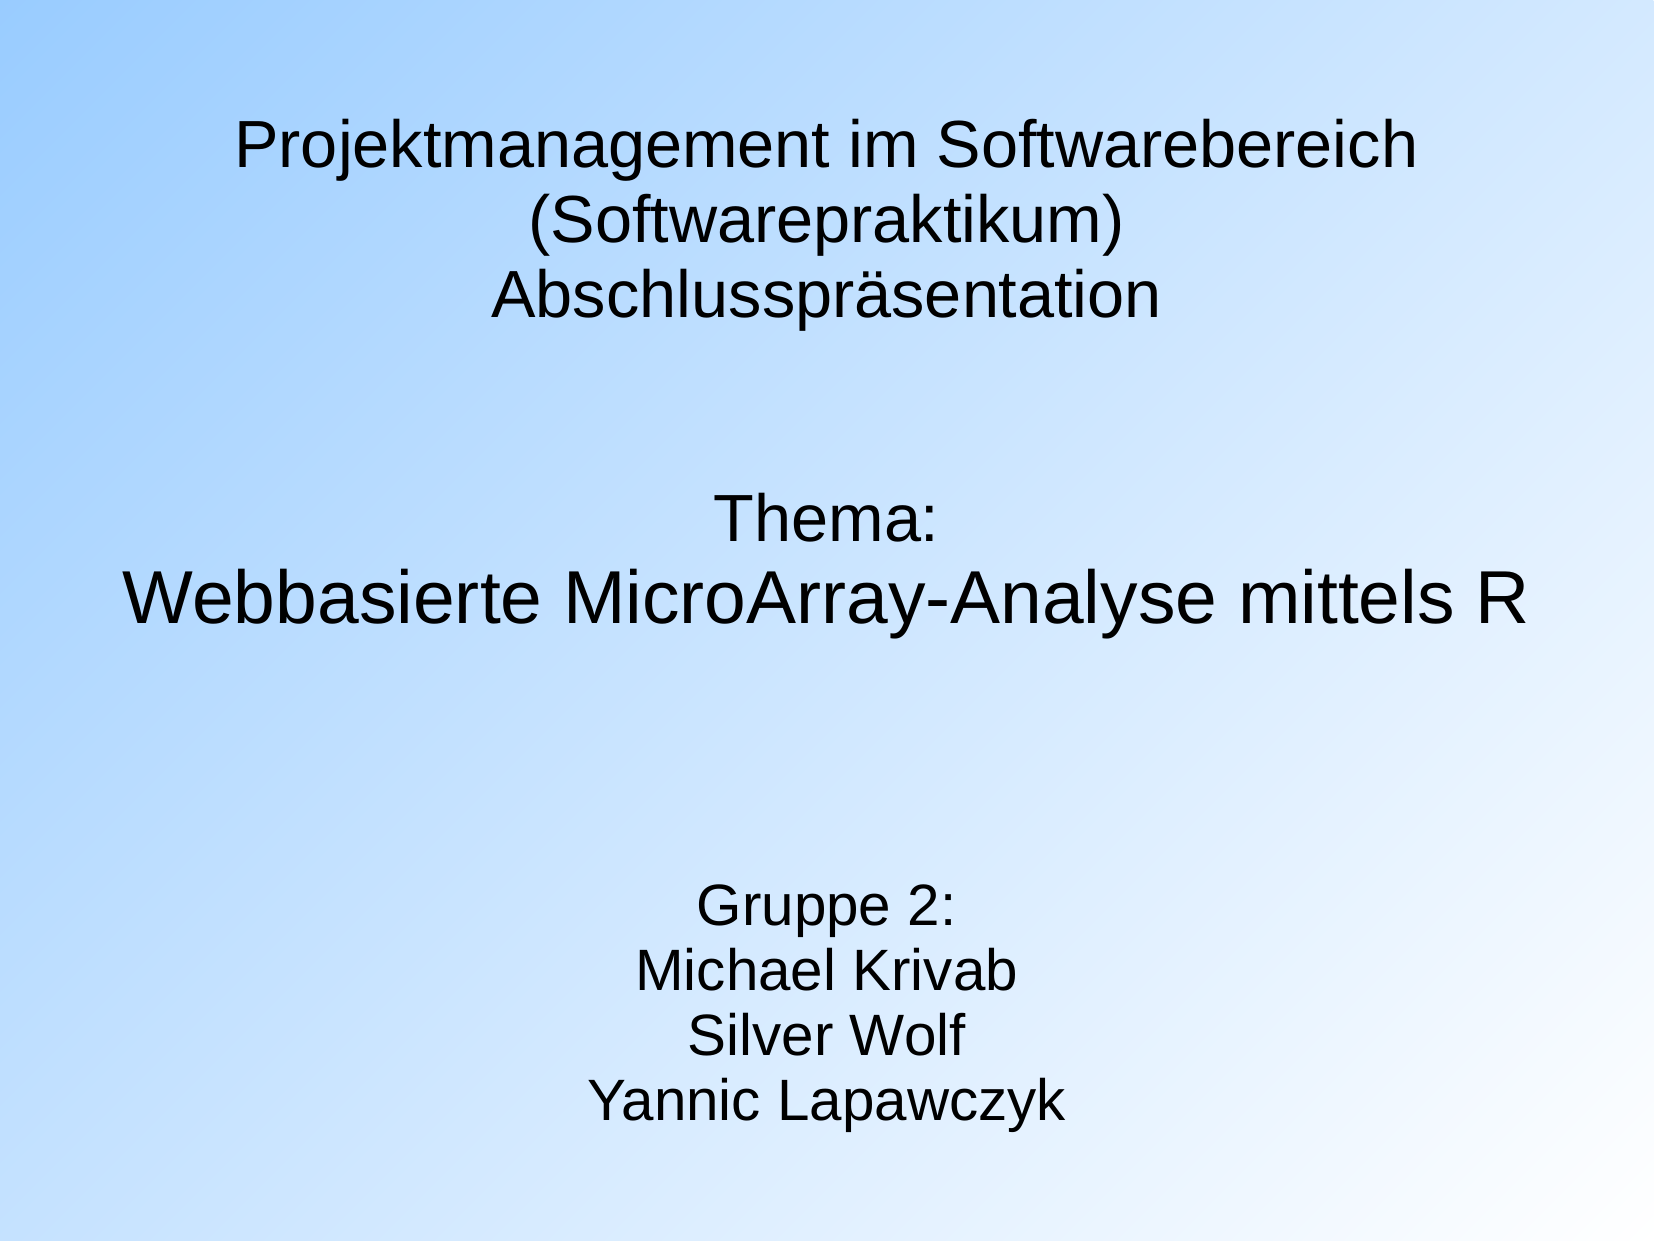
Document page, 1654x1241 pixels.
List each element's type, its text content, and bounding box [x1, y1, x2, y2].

title Projektmanagement im Softwarebereich (Softwarepraktikum) Abschlusspräsentation Thema: Webbasierte MicroArray-Analyse mittels R Gruppe 2: Michael Krivab Silver Wolf Yannic Lapawczyk [0, 0, 1654, 1241]
